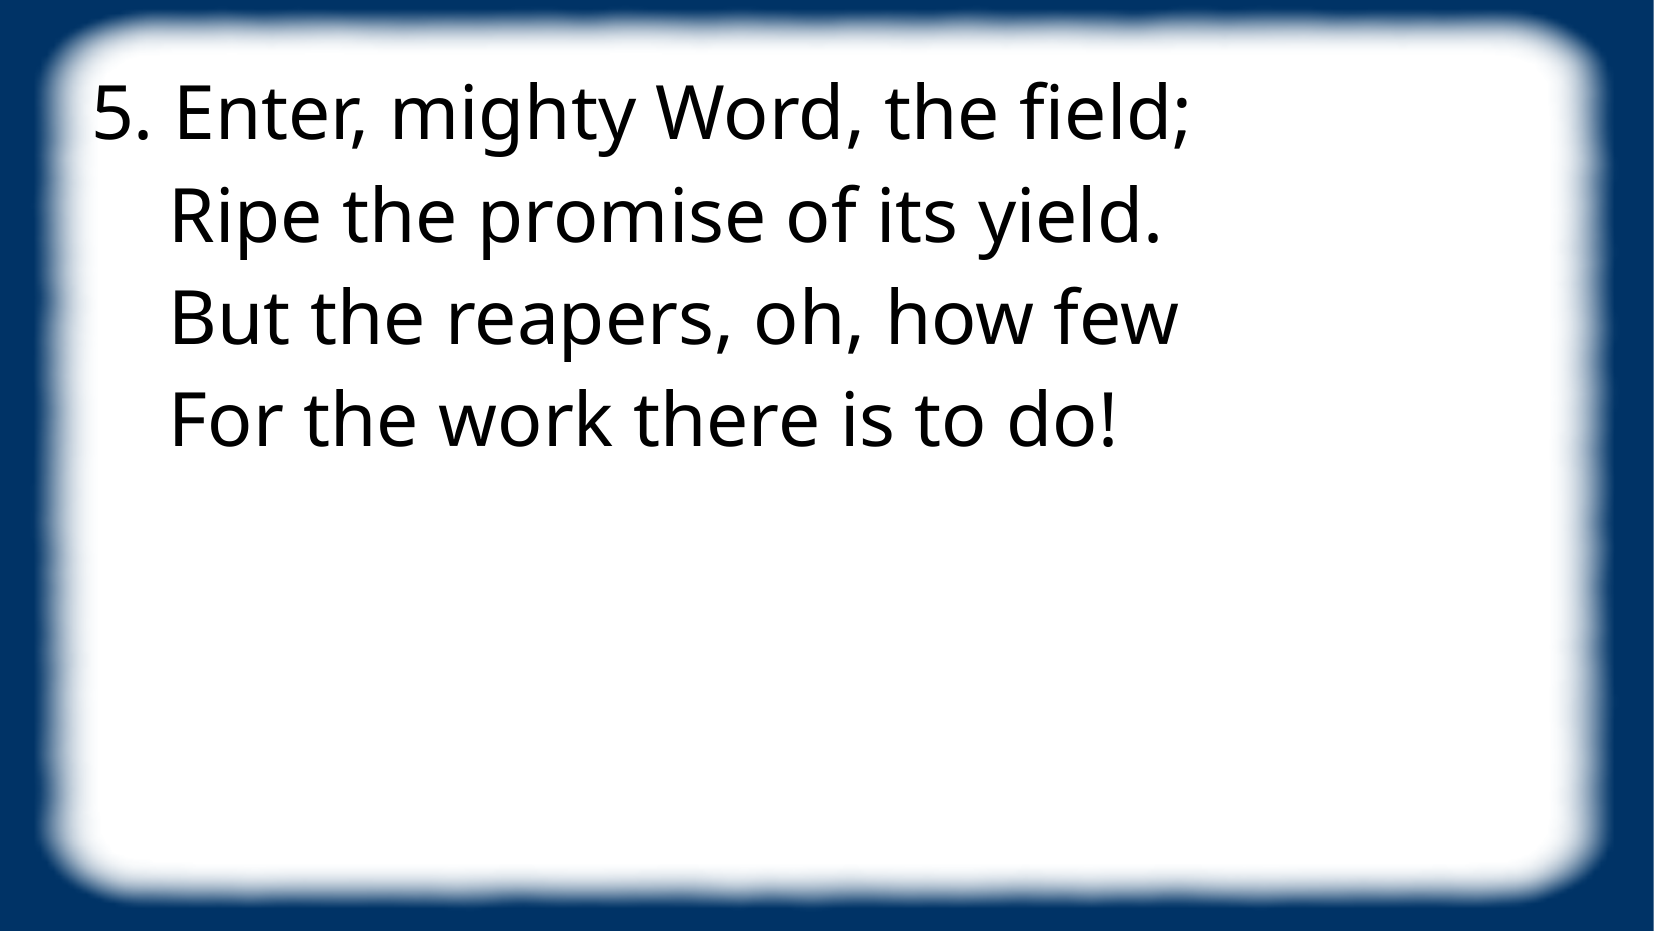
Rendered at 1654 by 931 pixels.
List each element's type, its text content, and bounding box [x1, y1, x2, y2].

picture [0, 0, 1654, 931]
text_box 5. Enter, mighty Word, the field; Ripe the promise of its yield. But the reapers, oh, how few For the work there is to do! [76, 52, 1561, 467]
